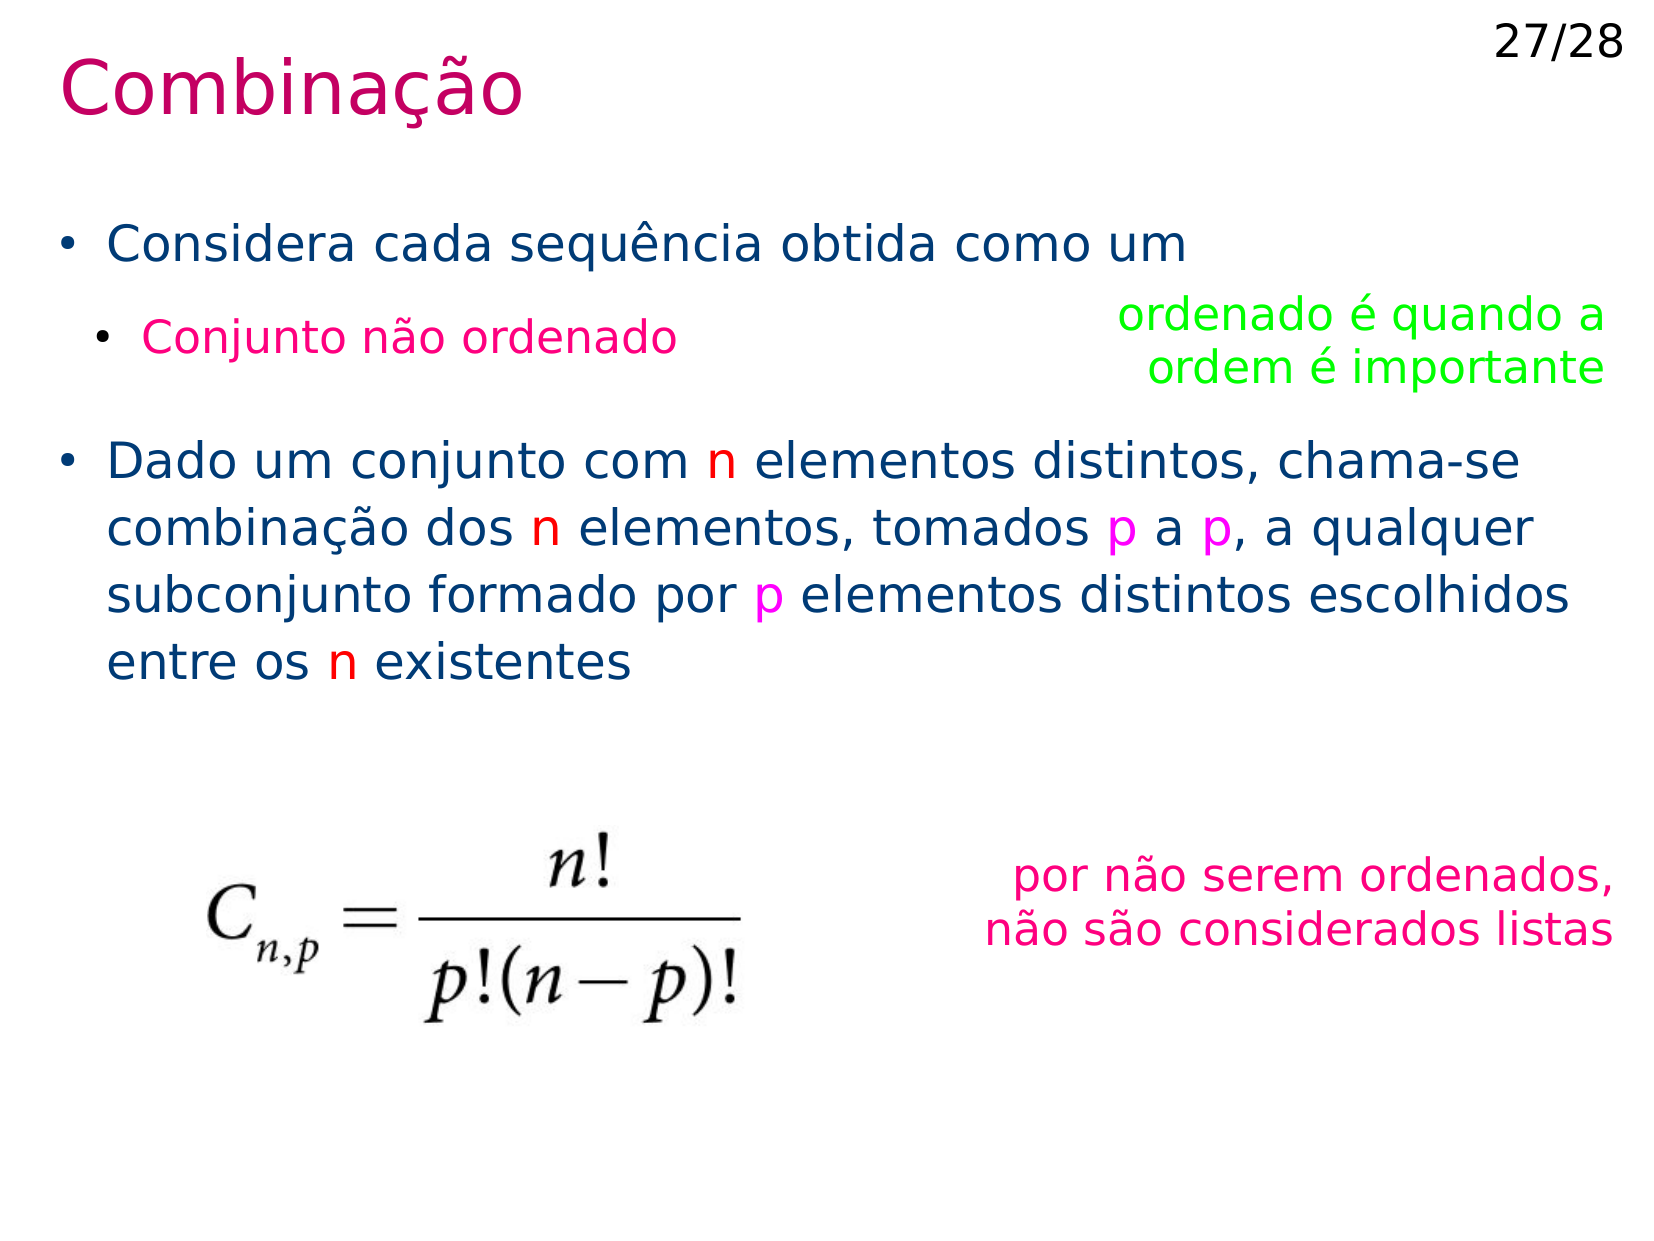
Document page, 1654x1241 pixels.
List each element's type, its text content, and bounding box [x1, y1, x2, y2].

text_box ordenado é quando a ordem é importante [965, 280, 1622, 403]
picture [206, 825, 755, 1034]
title Combinação [59, 29, 1595, 148]
list Considera cada sequência obtida como um Conjunto não ordenado Dado um conjunto com n elementos distintos, chama-se combinação dos n elementos, tomados p a p, a qualquer subconjunto formado por p elementos distintos escolhidos entre os n existentes [59, 206, 1625, 1211]
text_box por não serem ordenados, não são considerados listas [944, 842, 1630, 975]
